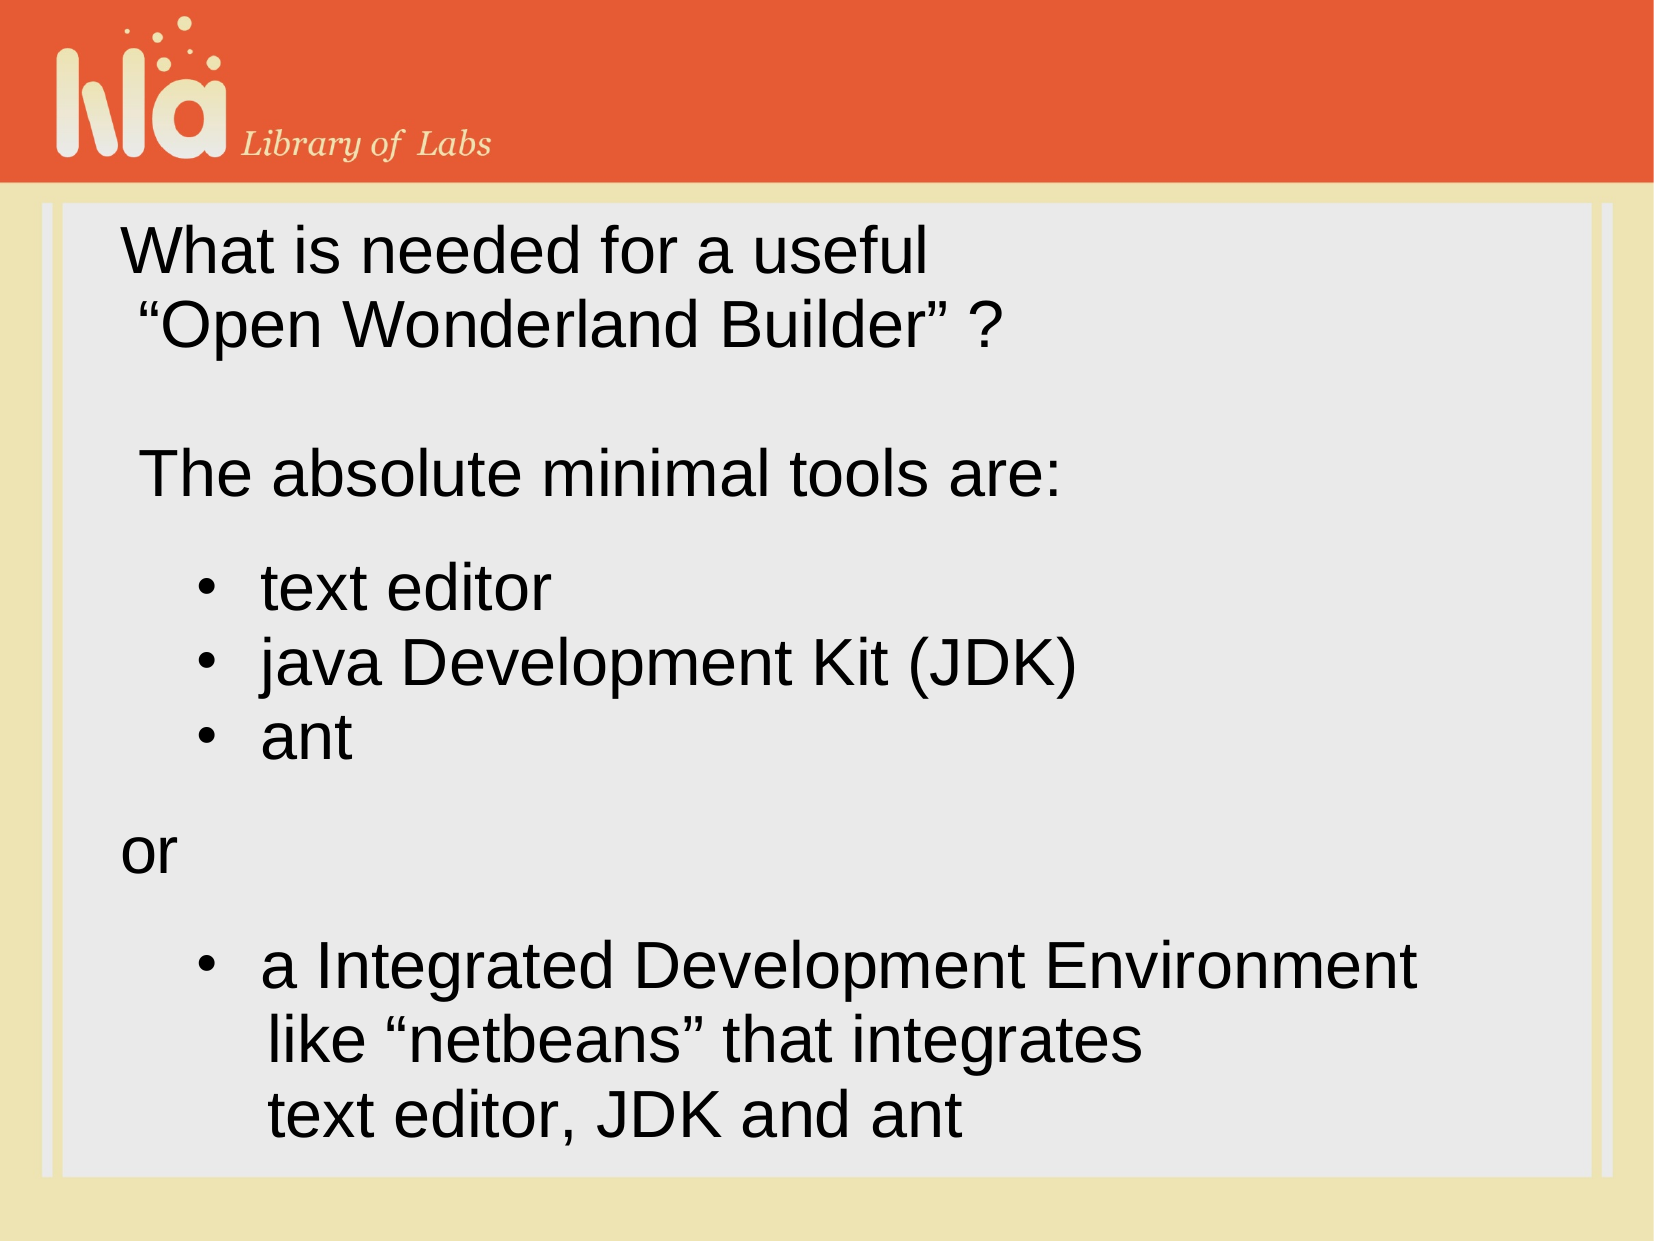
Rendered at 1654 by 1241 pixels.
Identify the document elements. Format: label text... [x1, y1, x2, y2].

picture [0, 0, 1654, 1241]
text_box What is needed for a useful “Open Wonderland Builder” ? The absolute minimal tools are: text editor java Development Kit (JDK) ant or a Integrated Development Environment like “netbeans” that integrates text editor, JDK and ant [105, 206, 1565, 1185]
